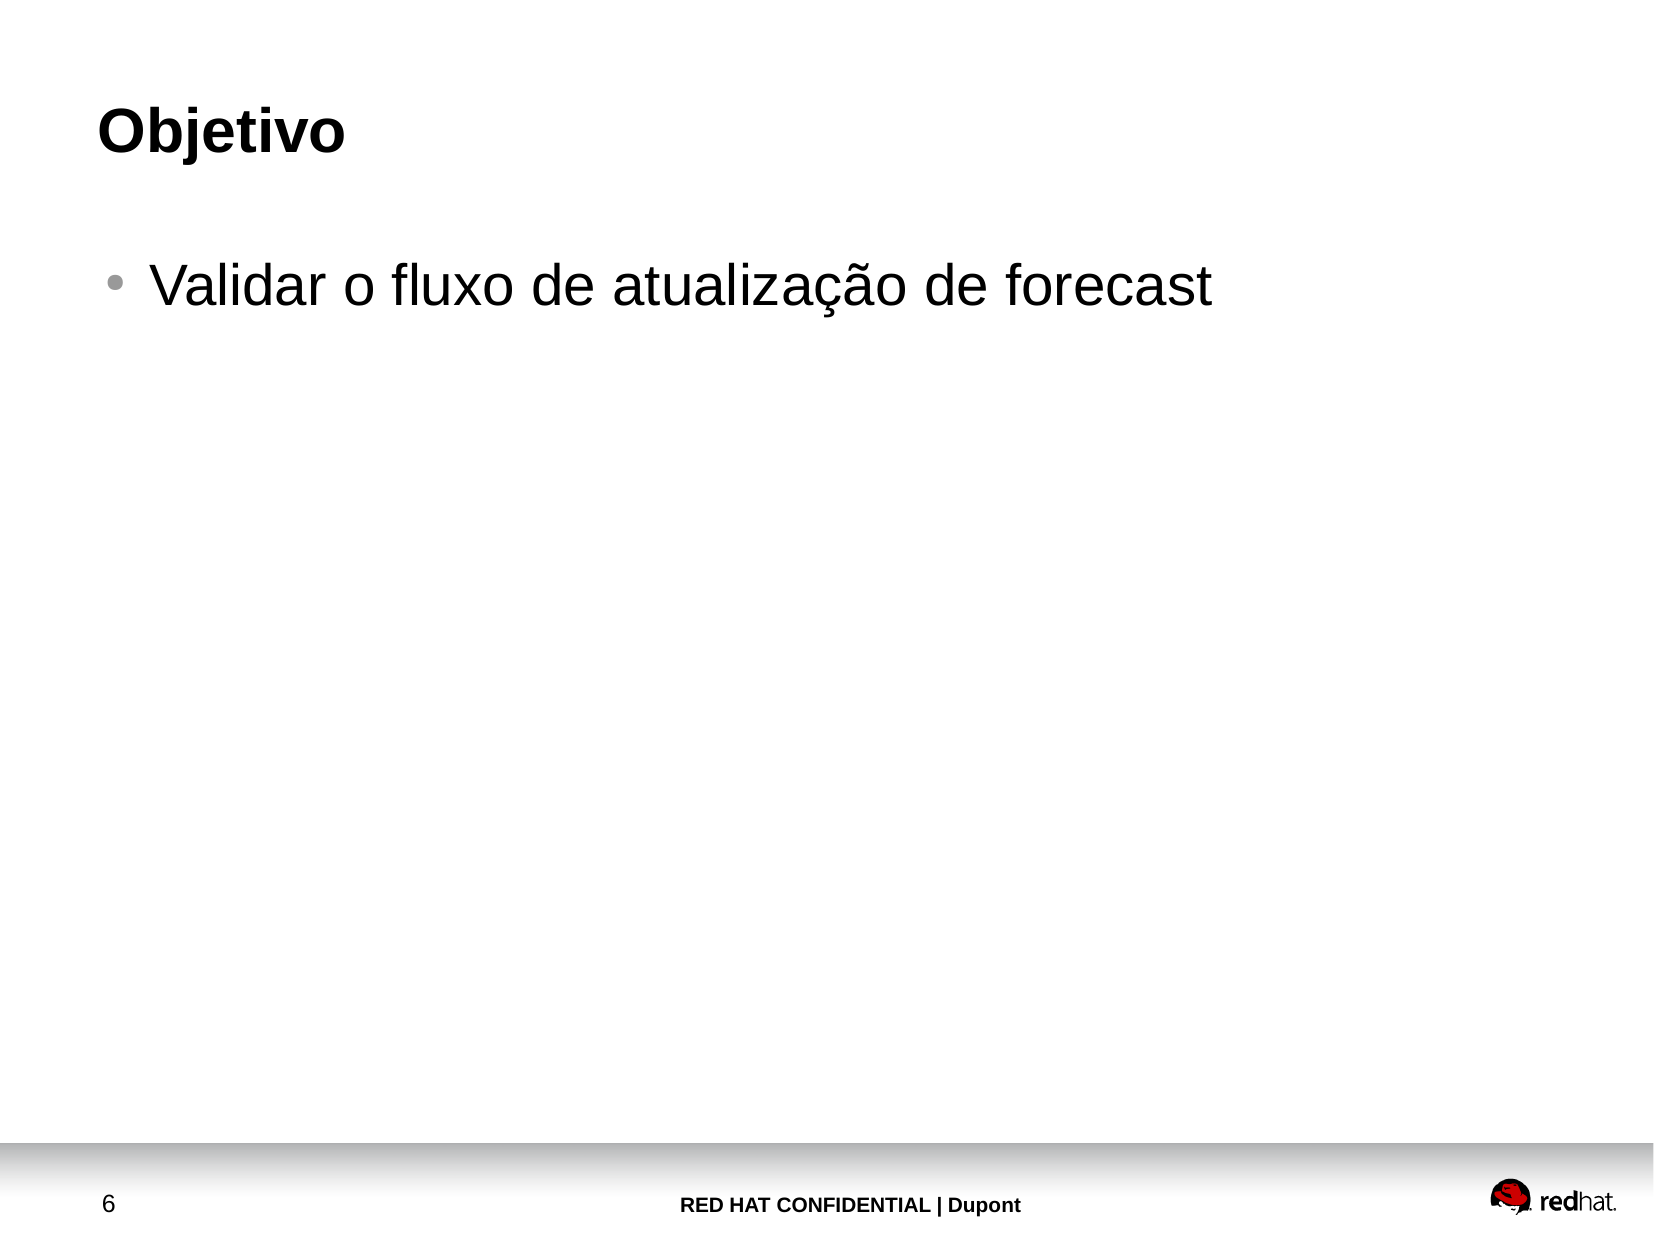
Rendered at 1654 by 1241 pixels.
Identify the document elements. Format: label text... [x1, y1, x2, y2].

picture [0, 1143, 1654, 1241]
text_box Validar o fluxo de atualização de forecast [75, 244, 1564, 1039]
text_box Objetivo [82, 37, 1571, 226]
